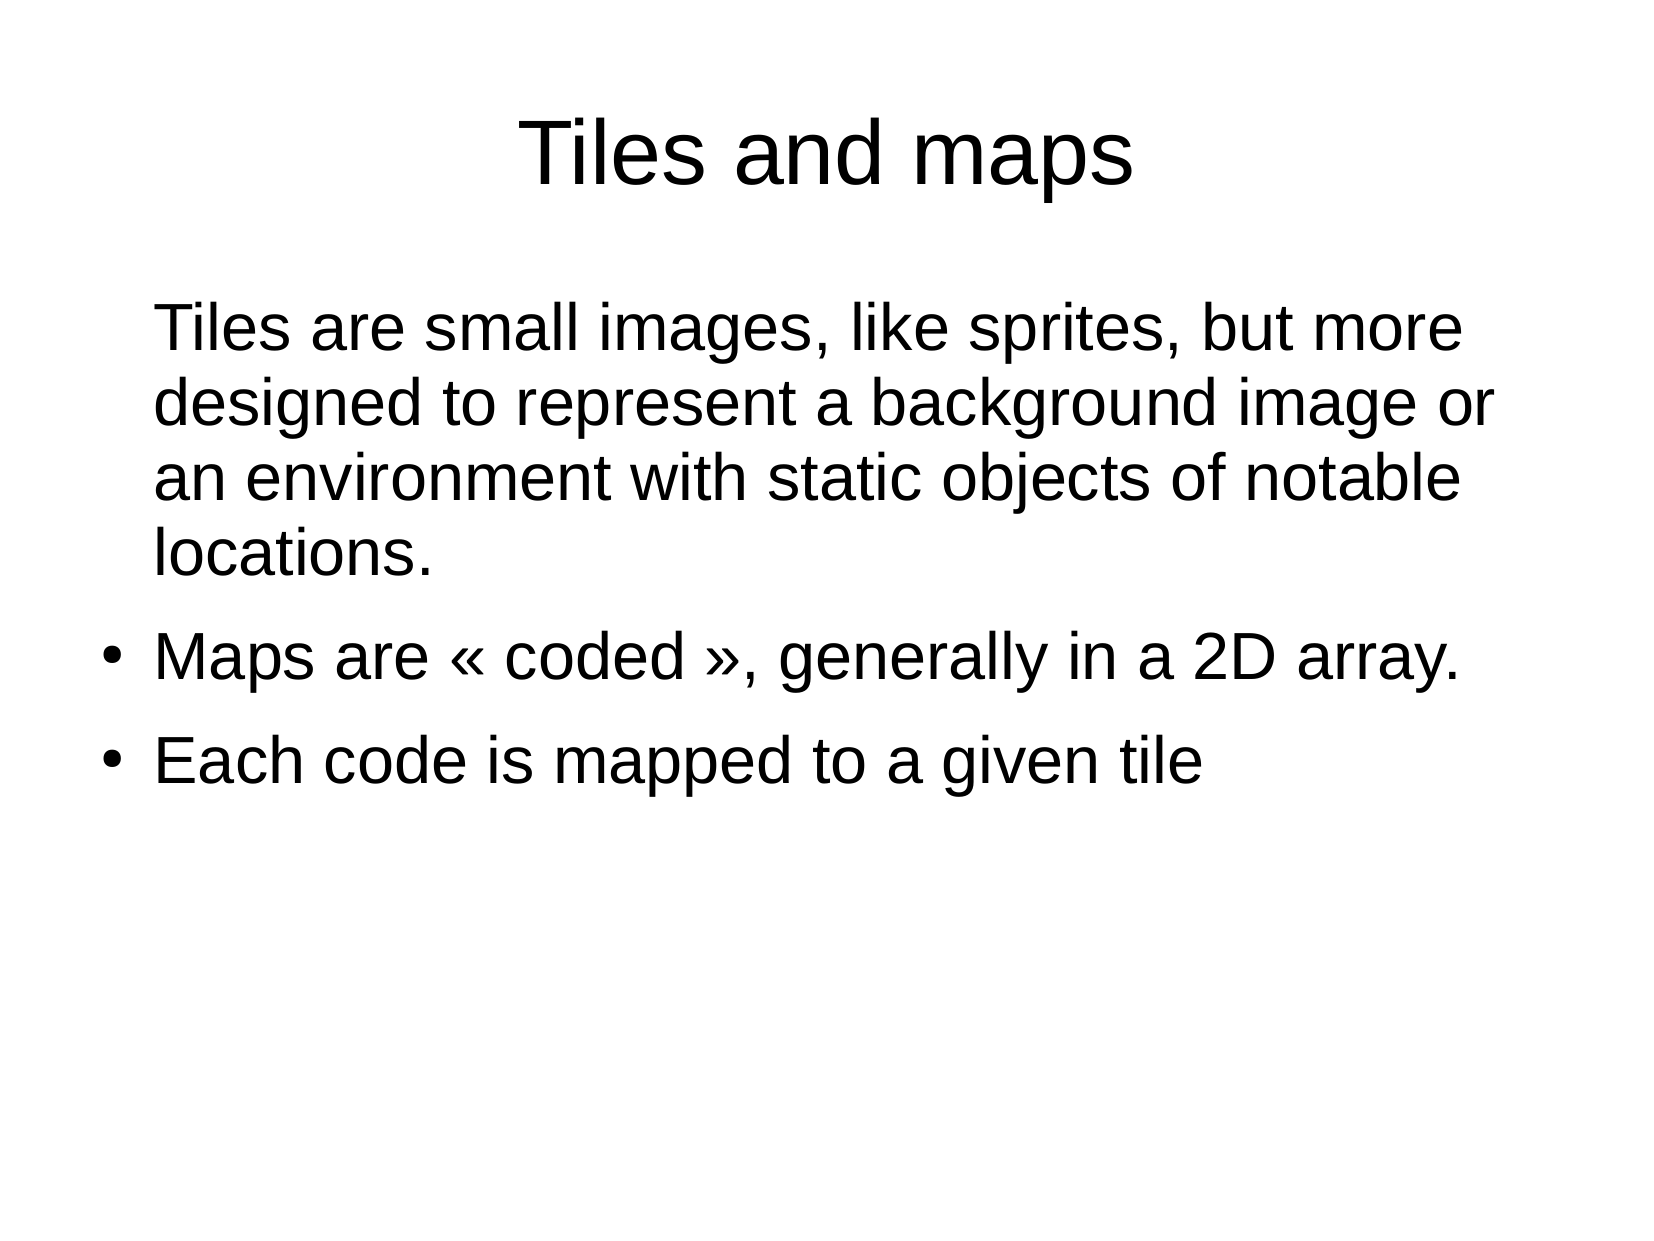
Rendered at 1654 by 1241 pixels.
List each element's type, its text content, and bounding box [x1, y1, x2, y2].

title Tiles and maps [82, 49, 1571, 257]
list Tiles are small images, like sprites, but more designed to represent a background image or an environment with static objects of notable locations. Maps are « coded », generally in a 2D array. Each code is mapped to a given tile [82, 290, 1571, 1109]
